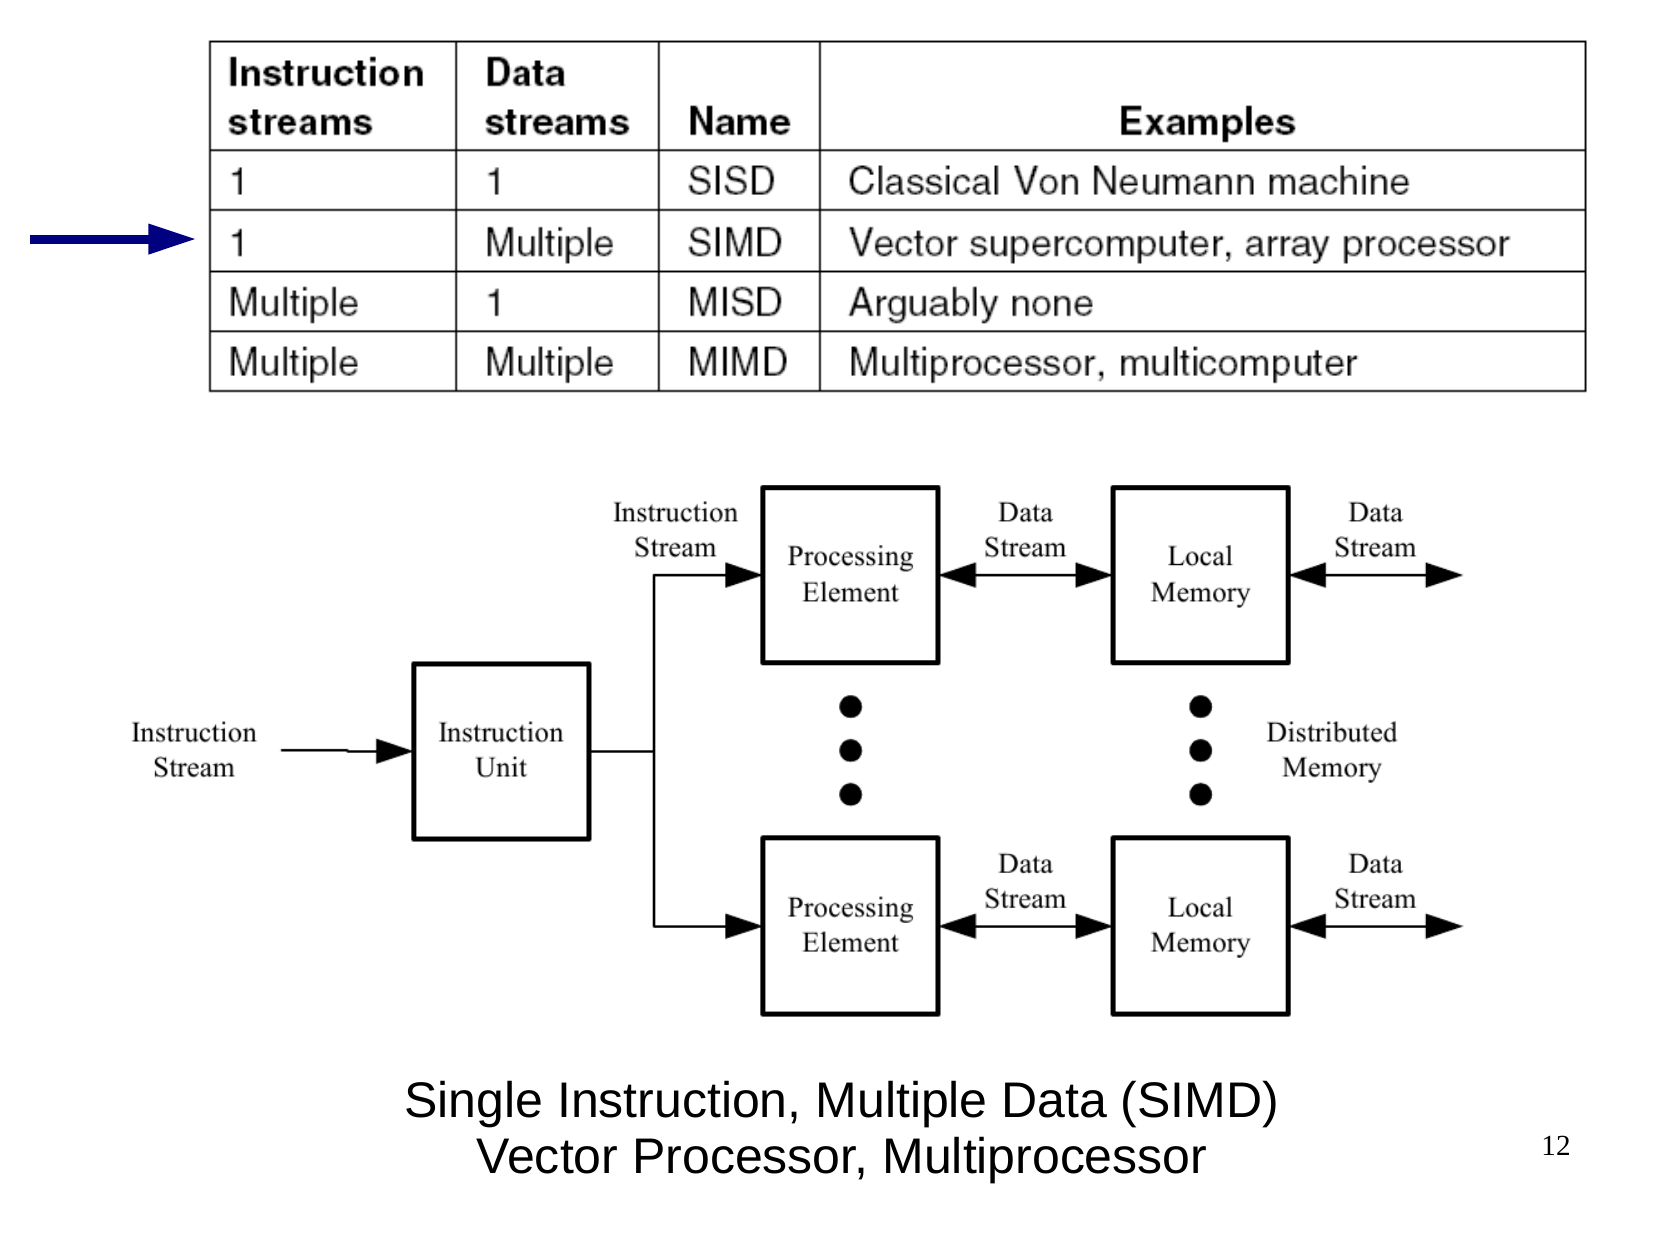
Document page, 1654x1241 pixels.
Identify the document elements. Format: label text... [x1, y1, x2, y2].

picture [195, 32, 1605, 406]
text_box Single Instruction, Multiple Data (SIMD) Vector Processor, Multiprocessor [390, 1065, 1295, 1193]
picture [120, 479, 1471, 1024]
